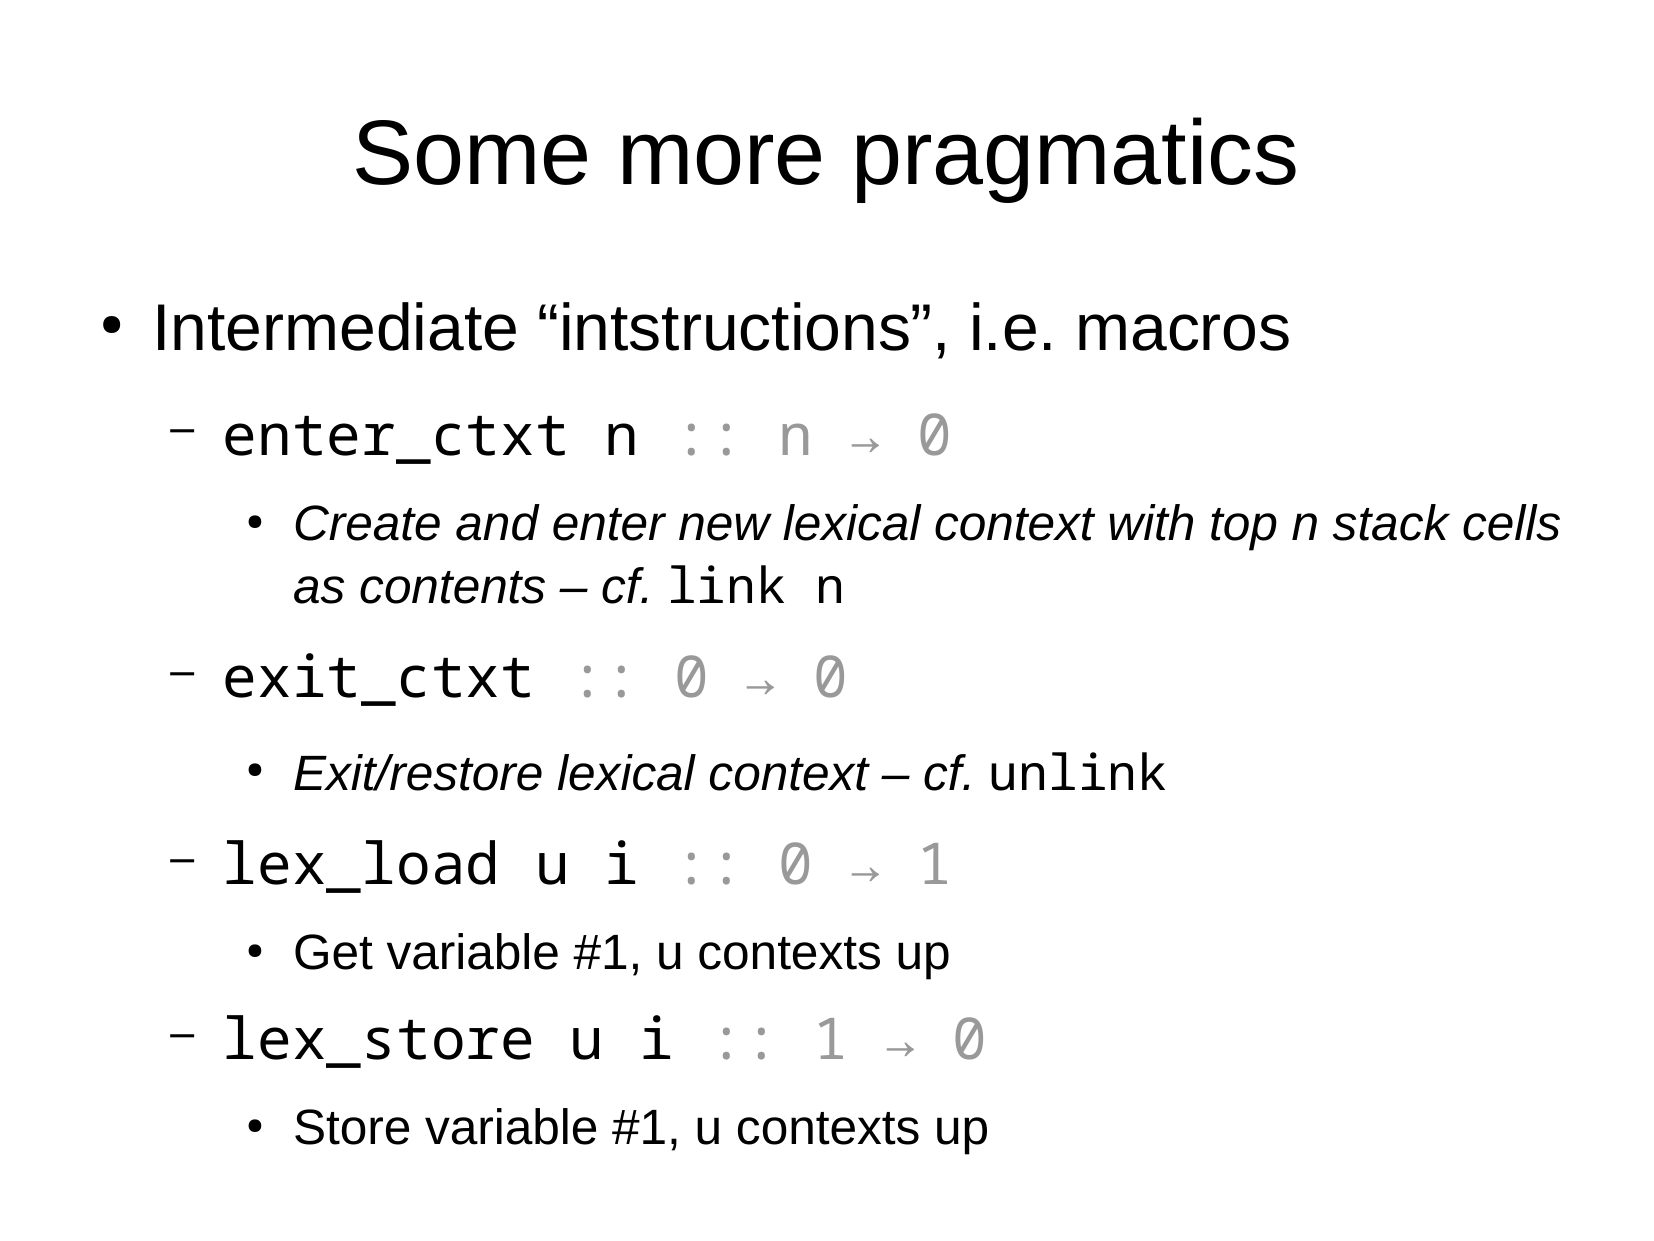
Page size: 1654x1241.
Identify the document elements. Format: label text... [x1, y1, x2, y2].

title Some more pragmatics [82, 49, 1571, 257]
list Intermediate “intstructions”, i.e. macros enter_ctxt n :: n → 0 Create and enter new lexical context with top n stack cells as contents – cf. link n exit_ctxt :: 0 → 0 Exit/restore lexical context – cf. unlink lex_load u i :: 0 → 1 Get variable #1, u contexts up lex_store u i :: 1 → 0 Store variable #1, u contexts up [82, 290, 1571, 1157]
